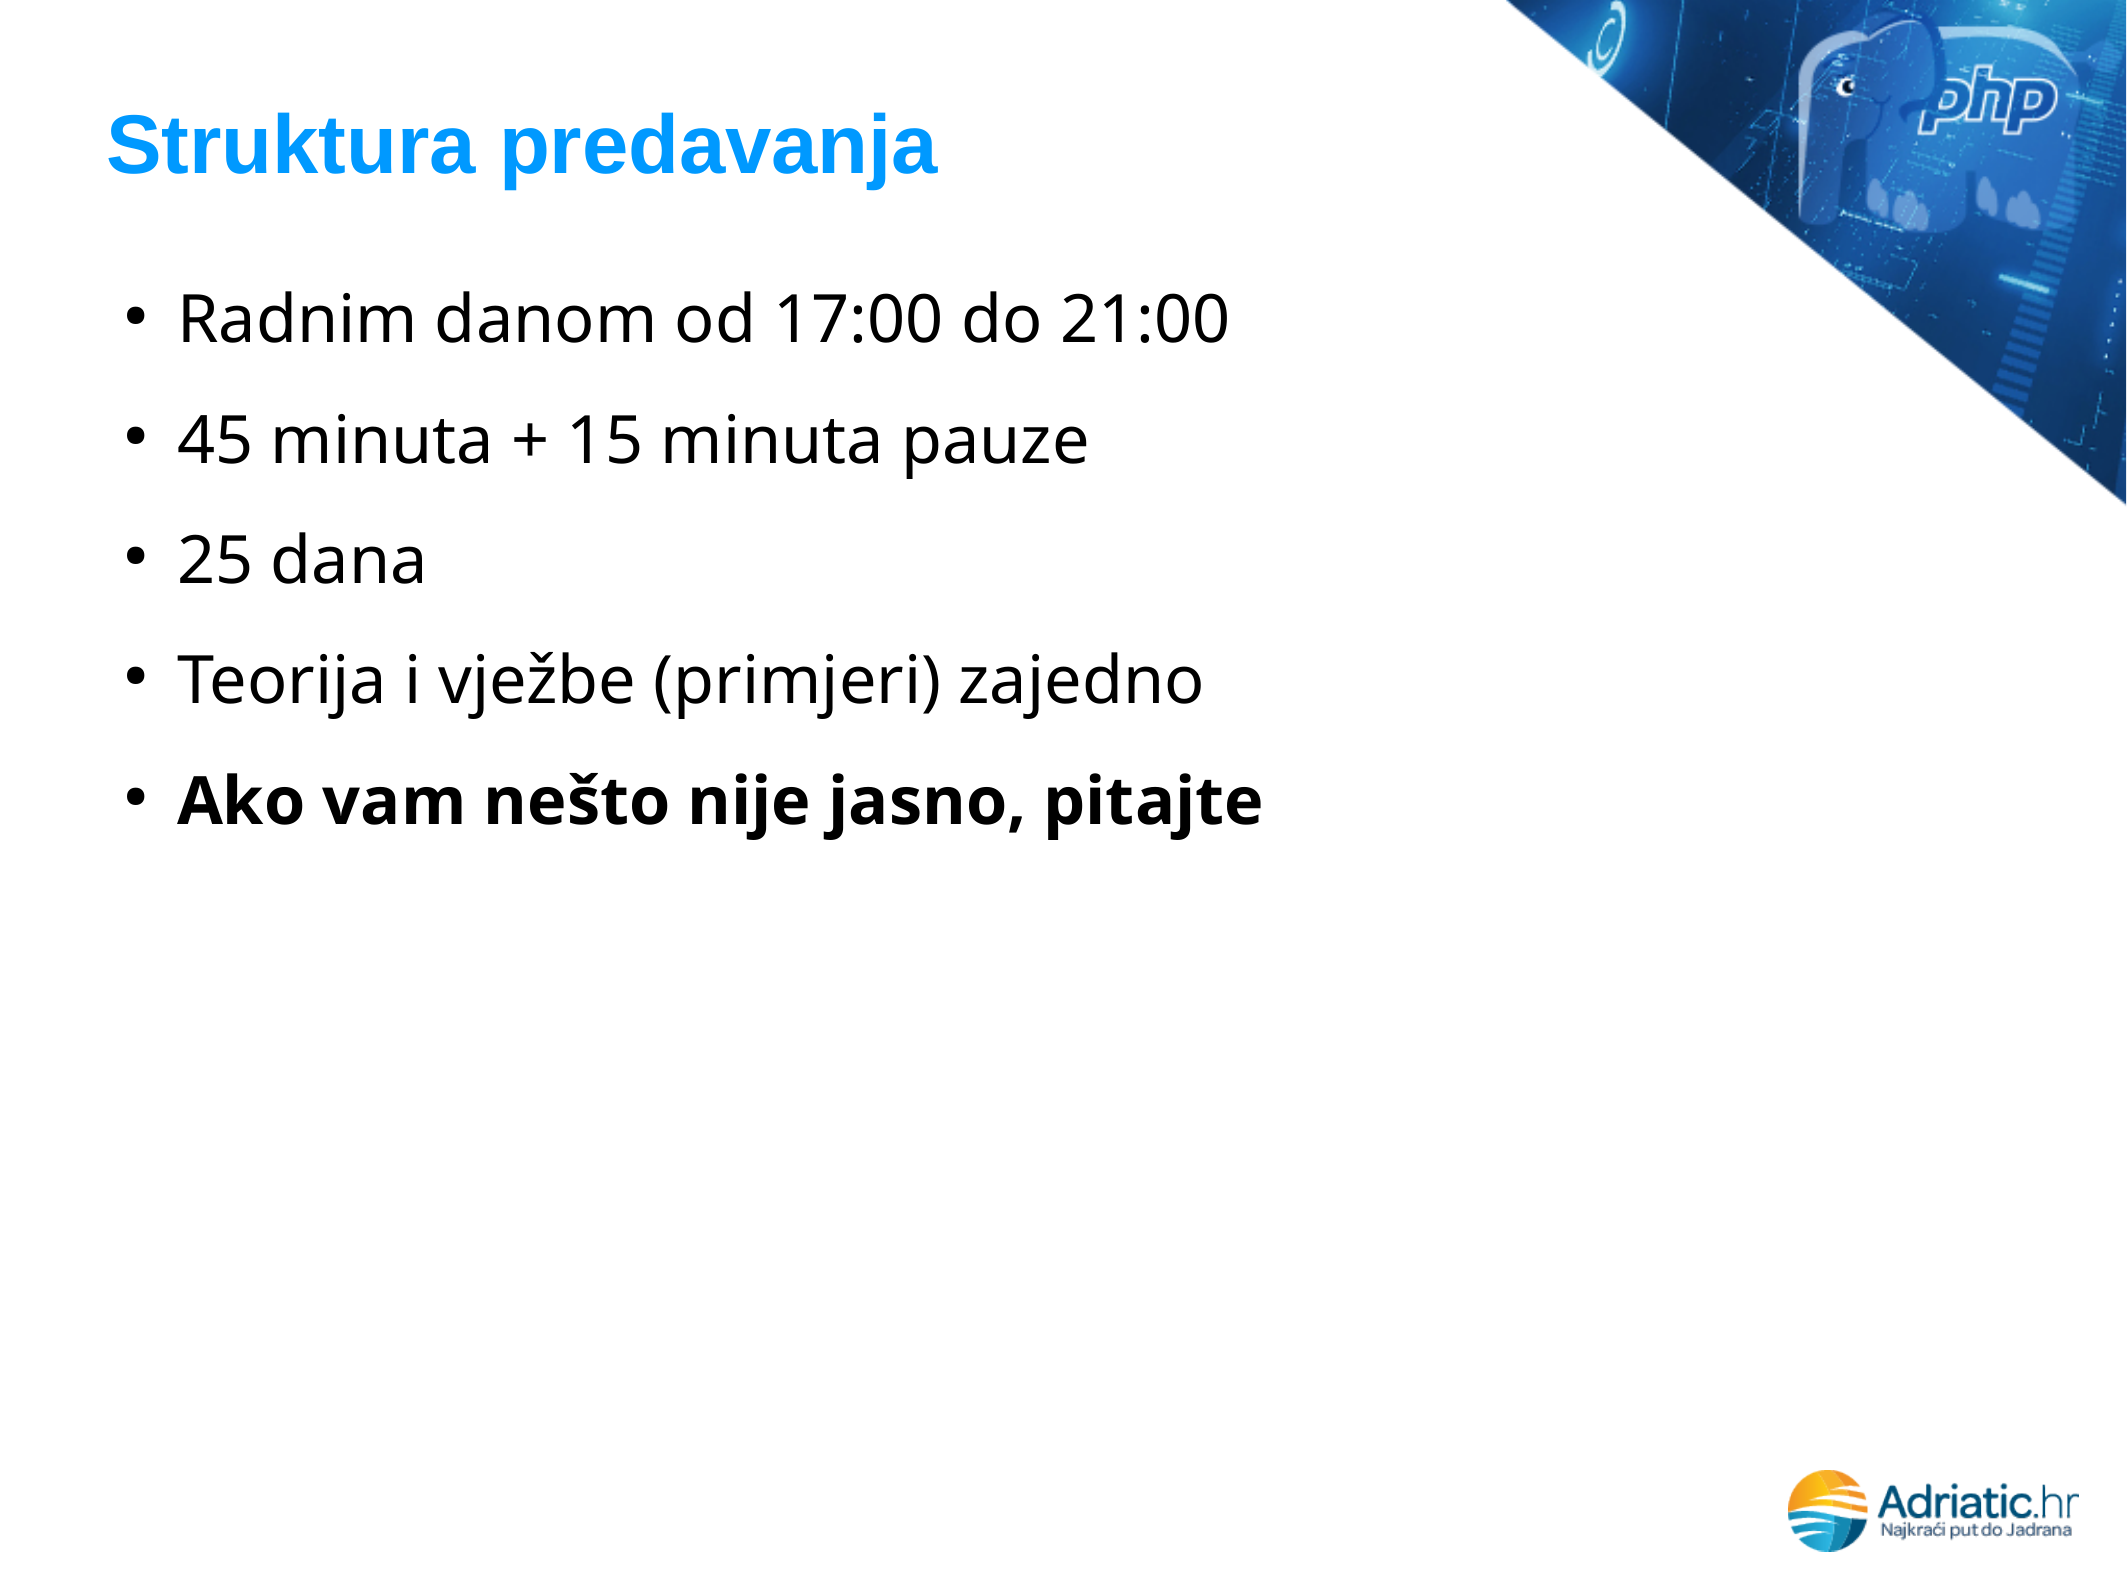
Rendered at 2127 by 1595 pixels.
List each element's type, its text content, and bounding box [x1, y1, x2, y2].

picture [1788, 1470, 2079, 1552]
list Radnim danom od 17:00 do 21:00 45 minuta + 15 minuta pauze 25 dana Teorija i vježbe (primjeri) zajedno Ako vam nešto nije jasno, pitajte [106, 271, 2020, 1453]
title Struktura predavanja [106, 70, 1630, 219]
picture [1505, 0, 2127, 625]
